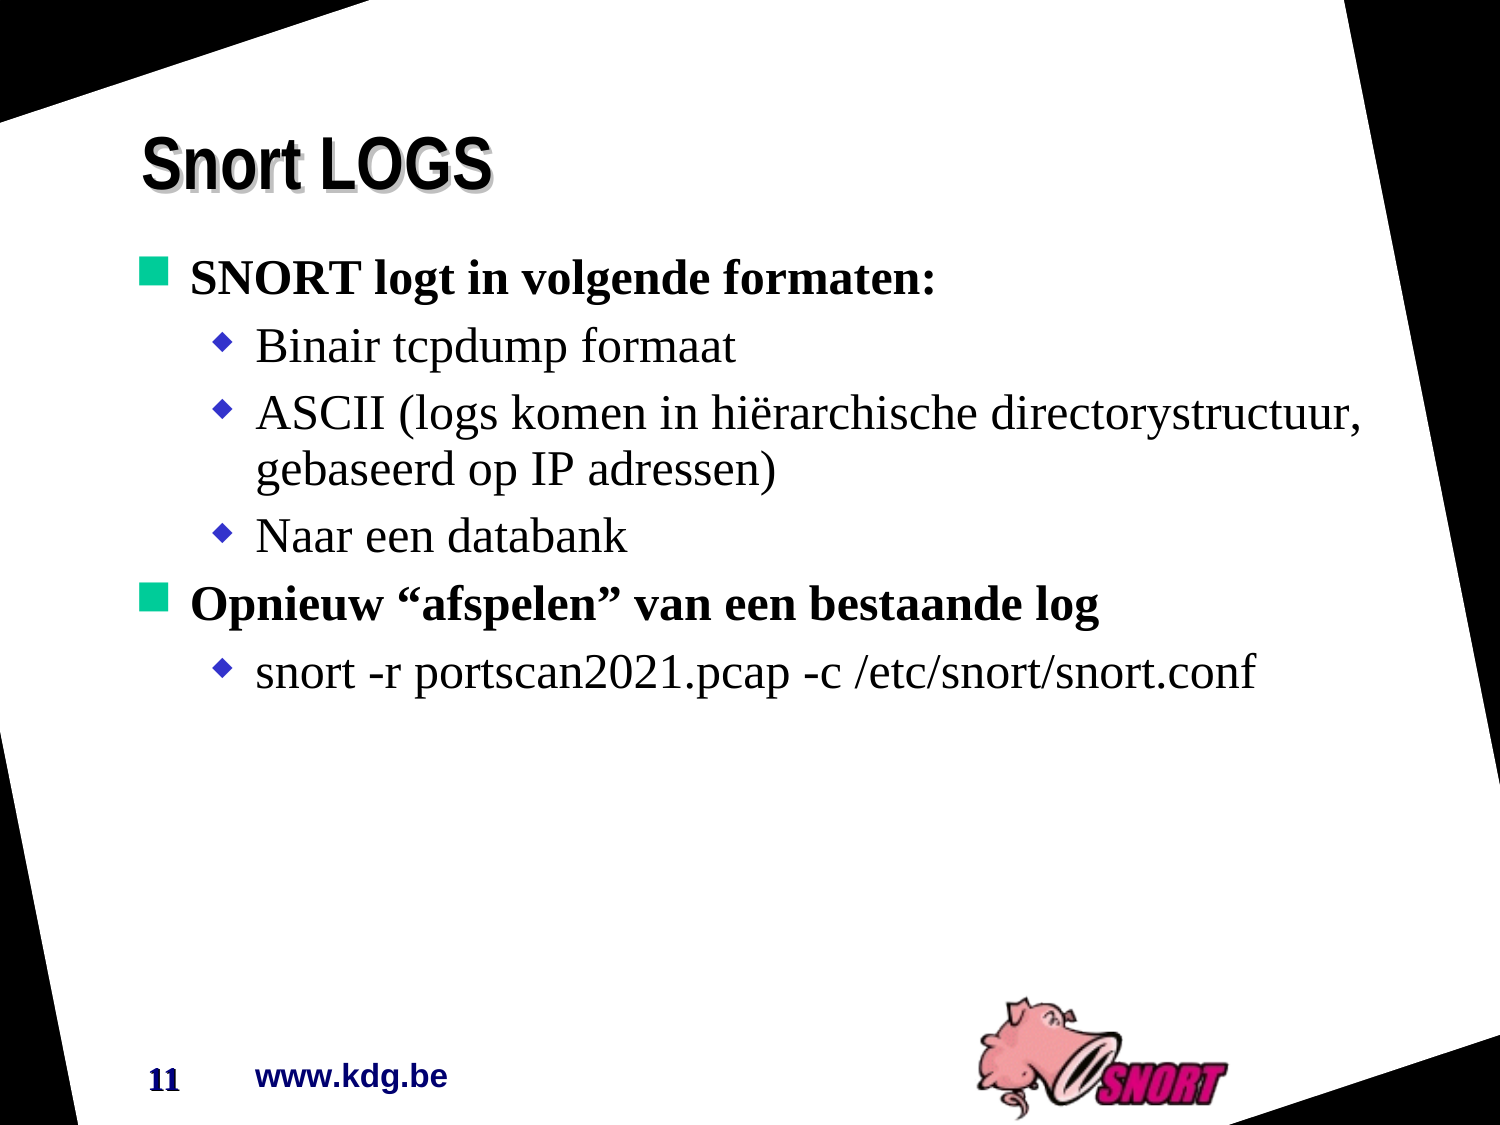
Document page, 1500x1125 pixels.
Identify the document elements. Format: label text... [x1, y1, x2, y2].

list SNORT logt in volgende formaten: Binair tcpdump formaat ASCII (logs komen in hiërarchische directorystructuur, gebaseerd op IP adressen) Naar een databank Opnieuw “afspelen” van een bestaande log snort -r portscan2021.pcap -c /etc/snort/snort.conf [135, 249, 1447, 1010]
title Snort LOGS [141, 79, 1447, 246]
picture [956, 1010, 1240, 1125]
